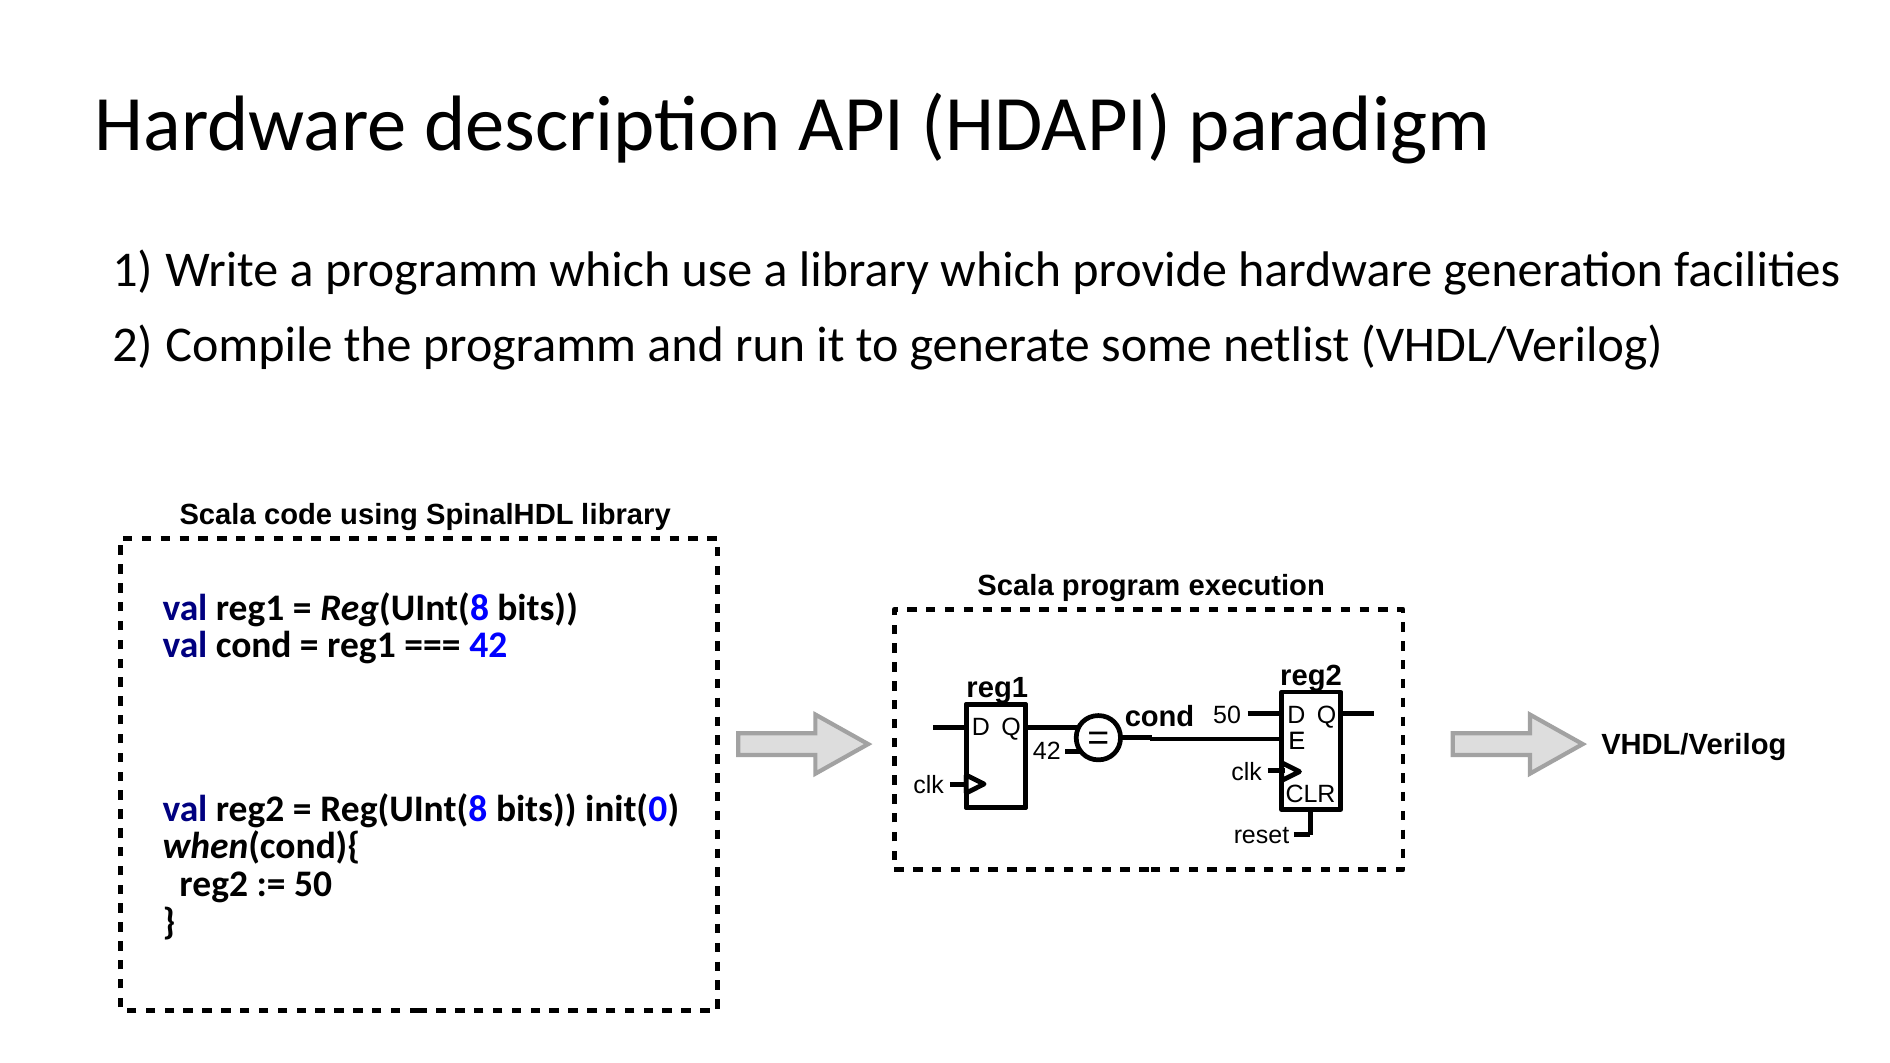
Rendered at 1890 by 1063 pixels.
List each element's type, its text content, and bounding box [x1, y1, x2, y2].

text_box [738, 714, 869, 774]
text_box VHDL/Verilog [1586, 720, 1802, 769]
title Hardware description API (HDAPI) paradigm [94, 42, 1796, 220]
text_box val reg2 = Reg(UInt(8 bits)) init(0) when(cond){ reg2 := 50 } [721, 785, 730, 984]
text_box [1452, 714, 1583, 774]
picture [118, 490, 721, 1013]
list Write a programm which use a library which provide hardware generation facilities Compile the programm and run it to generate some netlist (VHDL/Verilog) [94, 248, 1867, 951]
picture [890, 651, 1376, 857]
